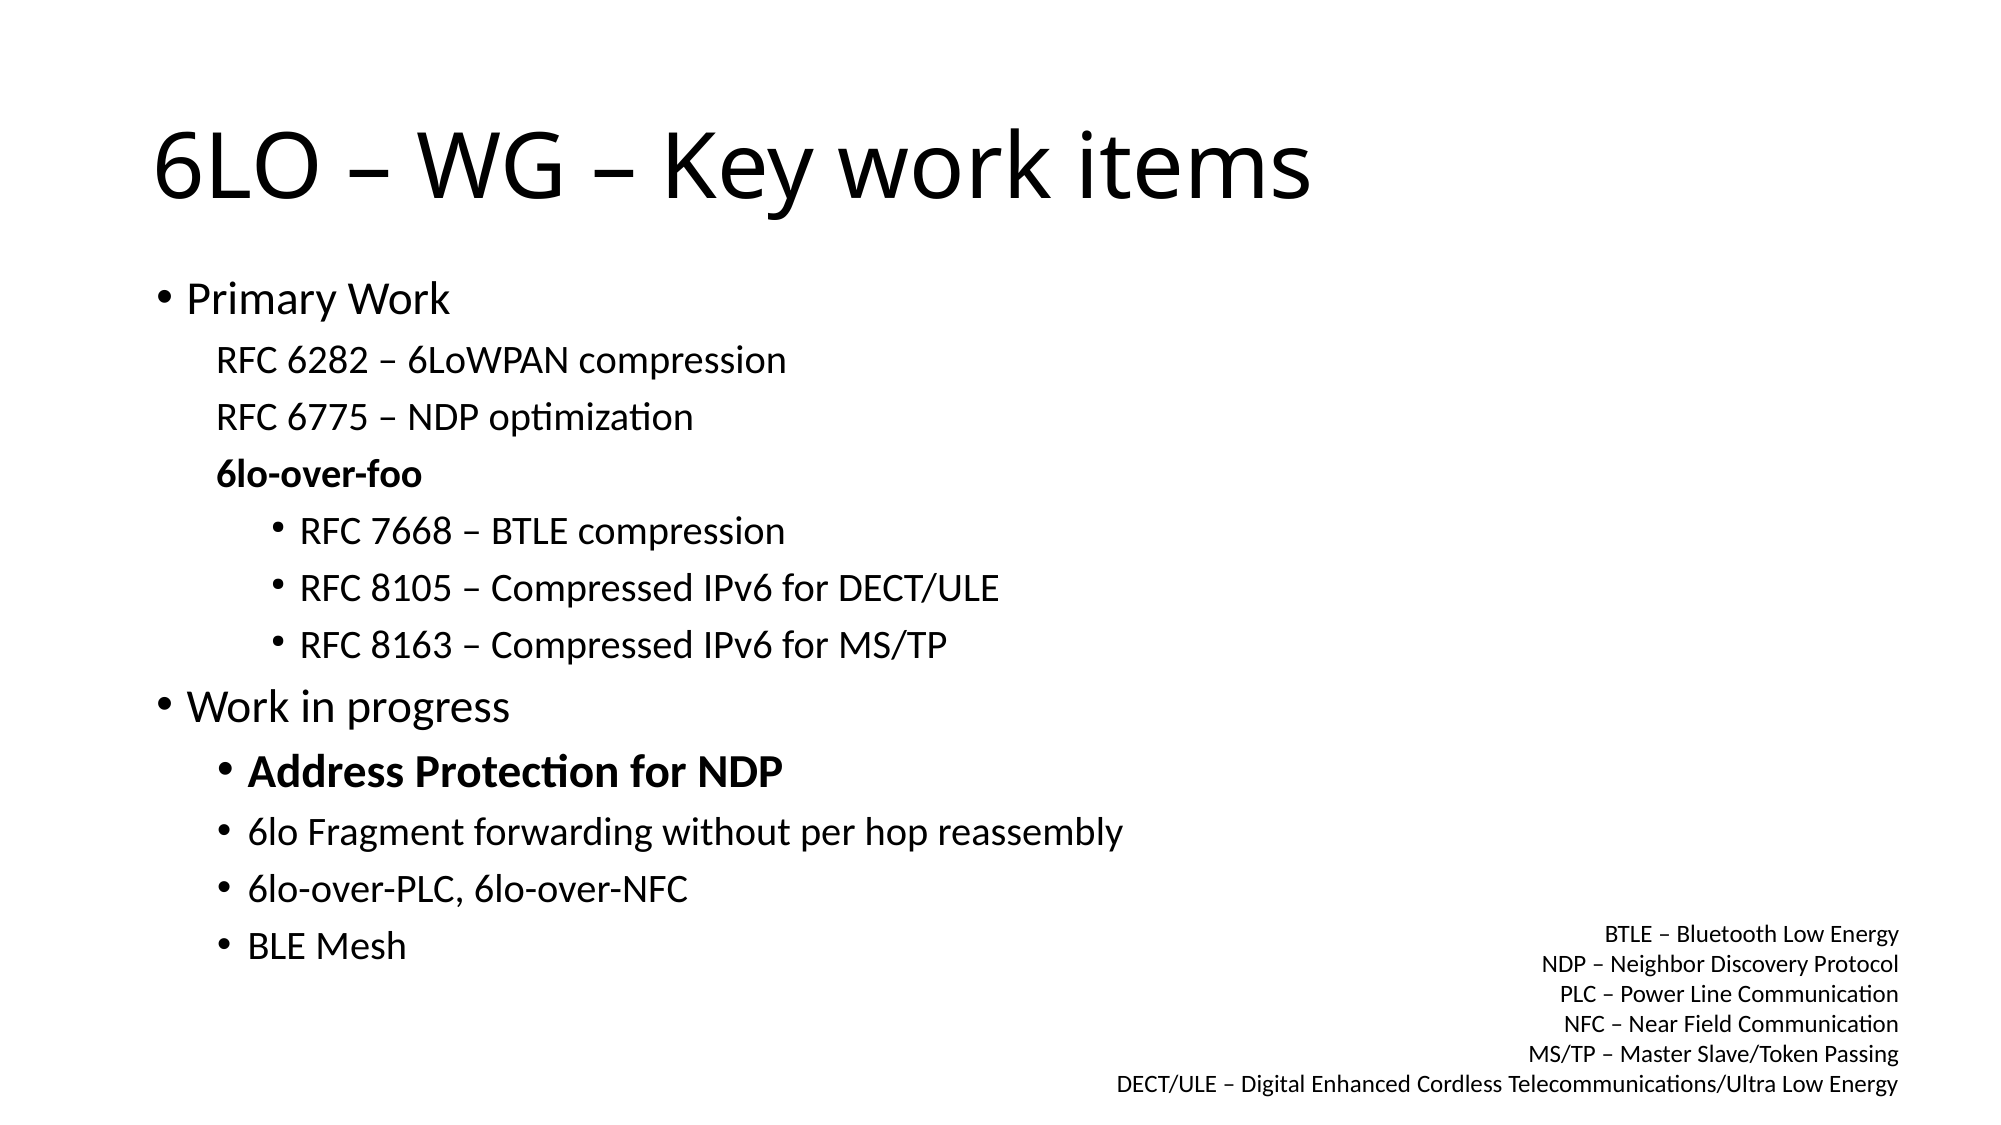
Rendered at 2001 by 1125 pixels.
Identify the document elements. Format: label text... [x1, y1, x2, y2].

text_box BTLE – Bluetooth Low Energy NDP – Neighbor Discovery Protocol PLC – Power Line Communication NFC – Near Field Communication MS/TP – Master Slave/Token Passing DECT/ULE – Digital Enhanced Cordless Telecommunications/Ultra Low Energy [1101, 910, 1915, 1105]
title 6LO – WG – Key work items [137, 59, 1863, 278]
text_box Primary Work RFC 6282 – 6LoWPAN compression RFC 6775 – NDP optimization 6lo-over-foo RFC 7668 – BTLE compression RFC 8105 – Compressed IPv6 for DECT/ULE RFC 8163 – Compressed IPv6 for MS/TP Work in progress Address Protection for NDP 6lo Fragment forwarding without per hop reassembly 6lo-over-PLC, 6lo-over-NFC BLE Mesh [141, 266, 1867, 981]
